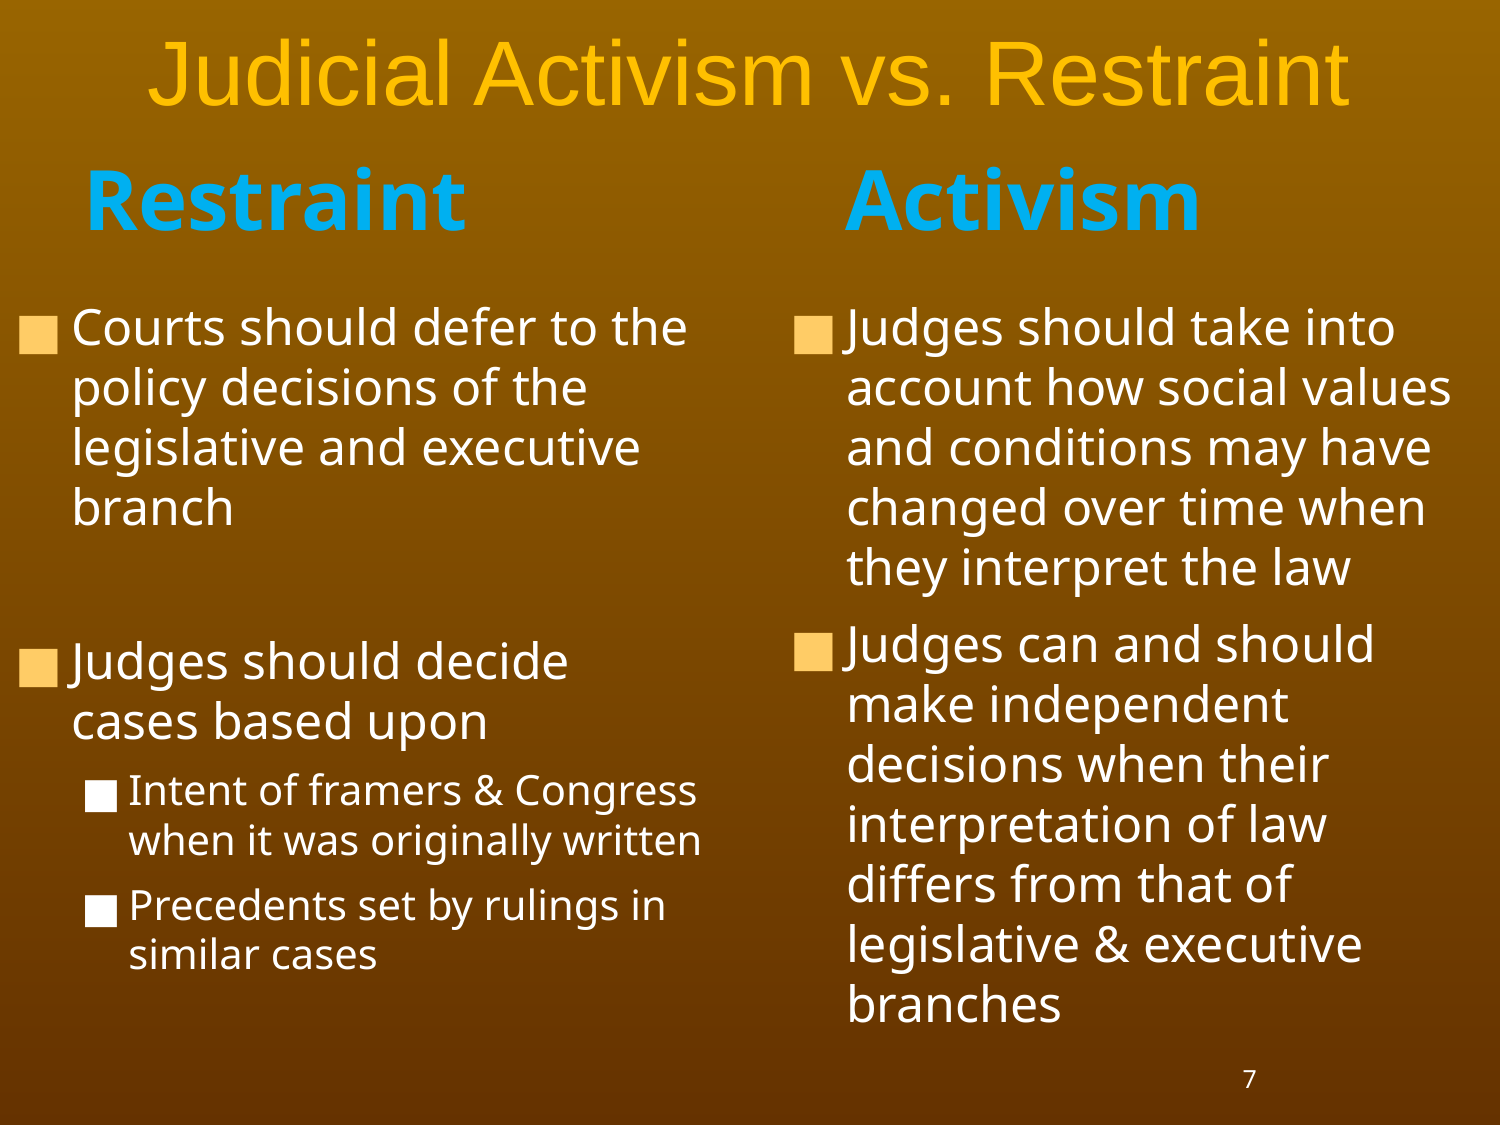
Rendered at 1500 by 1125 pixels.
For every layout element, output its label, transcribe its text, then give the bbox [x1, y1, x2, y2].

list Courts should defer to the policy decisions of the legislative and executive branch Judges should decide cases based upon Intent of framers & Congress when it was originally written Precedents set by rulings in similar cases [0, 287, 725, 936]
slide_number <number> [1226, 1059, 1273, 1105]
list Judges should take into account how social values and conditions may have changed over time when they interpret the law Judges can and should make independent decisions when their interpretation of law differs from that of legislative & executive branches [774, 287, 1500, 936]
list Activism [836, 149, 1500, 255]
list Restraint [75, 149, 738, 255]
title Judicial Activism vs. Restraint [75, 0, 1425, 163]
